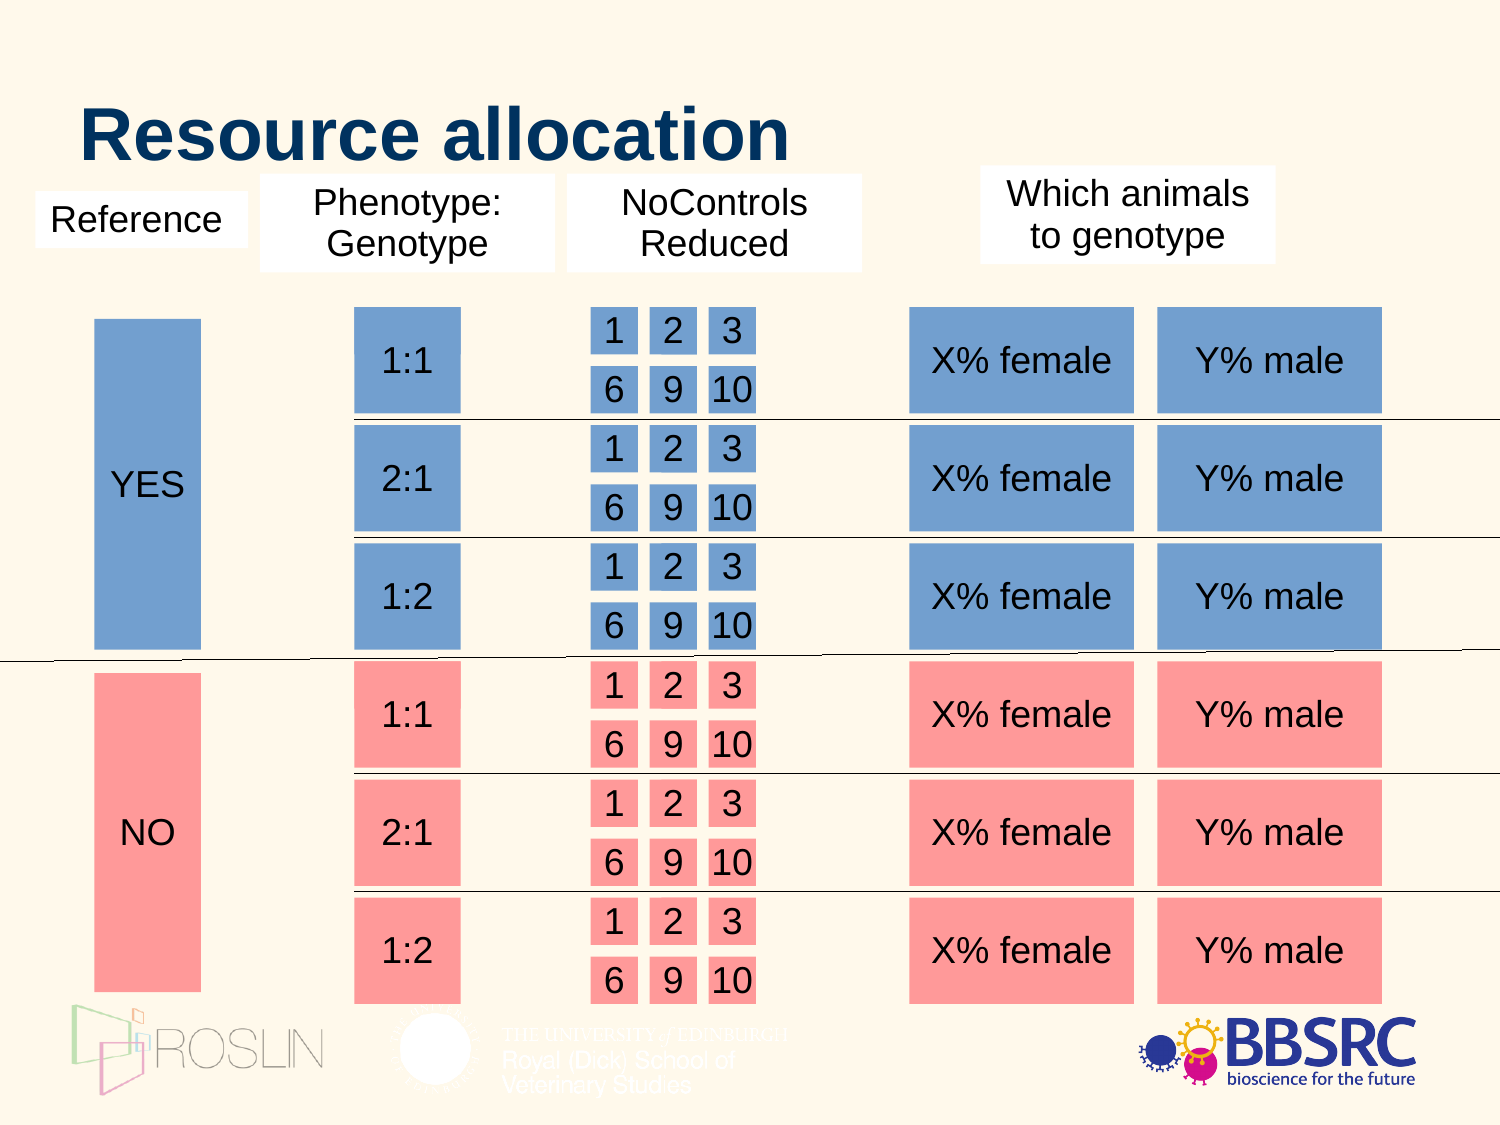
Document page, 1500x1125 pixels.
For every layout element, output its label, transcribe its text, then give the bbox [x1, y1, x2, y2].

text_box X% female [909, 779, 1134, 886]
text_box 9 [649, 720, 697, 768]
text_box 3 [708, 661, 756, 709]
text_box Resource allocation [64, 78, 1425, 185]
text_box 2:1 [354, 425, 461, 532]
text_box X% female [909, 425, 1134, 532]
picture [64, 969, 336, 1118]
text_box Phenotype: Genotype [259, 173, 556, 273]
text_box 10 [708, 720, 756, 768]
text_box 1 [590, 897, 638, 945]
text_box 6 [590, 720, 638, 768]
text_box 10 [708, 838, 756, 886]
text_box 2 [649, 307, 697, 355]
text_box 6 [590, 484, 638, 532]
text_box 1:2 [354, 897, 461, 1004]
text_box Y% male [1157, 307, 1382, 414]
text_box Y% male [1157, 779, 1382, 886]
text_box Reference [35, 191, 249, 249]
text_box 1:2 [354, 543, 461, 650]
text_box 9 [649, 602, 697, 650]
text_box 6 [590, 956, 638, 1004]
text_box X% female [909, 897, 1134, 1004]
text_box 9 [649, 366, 697, 414]
text_box 3 [708, 307, 756, 355]
text_box 2 [649, 897, 697, 945]
text_box 9 [649, 956, 697, 1004]
text_box X% female [909, 661, 1134, 768]
text_box X% female [909, 543, 1134, 650]
text_box 1 [590, 779, 638, 827]
text_box 6 [590, 366, 638, 414]
text_box Y% male [1157, 425, 1382, 532]
text_box 9 [649, 484, 697, 532]
text_box 3 [708, 897, 756, 945]
text_box 9 [649, 838, 697, 886]
text_box 10 [708, 956, 756, 1004]
text_box NO [94, 673, 201, 993]
text_box X% female [909, 307, 1134, 414]
text_box 10 [708, 484, 756, 532]
text_box 6 [590, 838, 638, 886]
text_box Y% male [1157, 897, 1382, 1004]
text_box 1 [590, 425, 638, 473]
text_box 3 [708, 543, 756, 591]
text_box 1:1 [354, 661, 461, 768]
text_box 1 [590, 543, 638, 591]
picture [1137, 1014, 1416, 1092]
text_box 3 [708, 779, 756, 827]
text_box 1 [590, 307, 638, 355]
text_box 3 [708, 425, 756, 473]
text_box 1 [590, 661, 638, 709]
text_box Y% male [1157, 661, 1382, 768]
text_box Y% male [1157, 543, 1382, 650]
text_box 2 [649, 425, 697, 473]
text_box 2:1 [354, 779, 461, 886]
text_box 10 [708, 602, 756, 650]
text_box 1:1 [354, 307, 461, 414]
text_box 2 [649, 661, 697, 709]
text_box 2 [649, 543, 697, 591]
text_box 2 [649, 779, 697, 827]
text_box NoControls Reduced [566, 173, 863, 273]
text_box 6 [590, 602, 638, 650]
text_box Which animals to genotype [980, 165, 1276, 265]
text_box YES [94, 318, 201, 650]
text_box 10 [708, 366, 756, 414]
